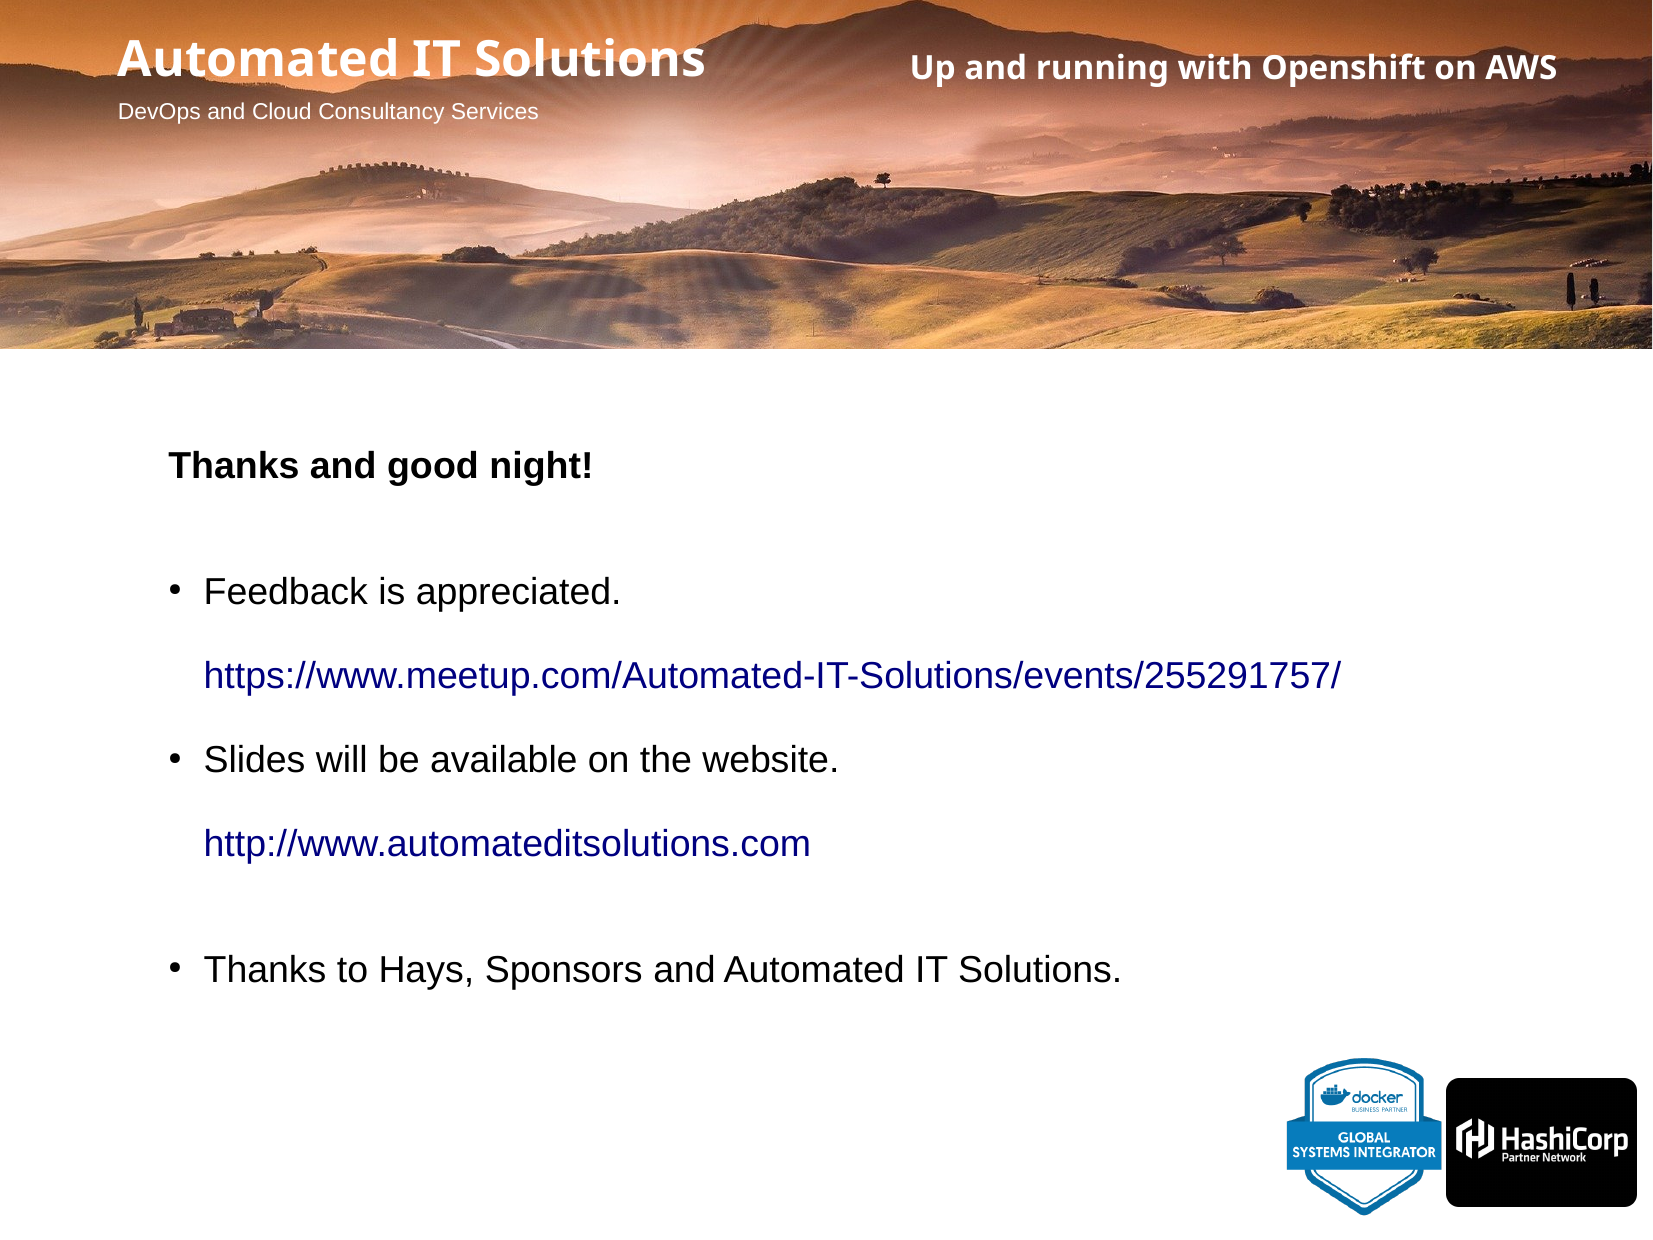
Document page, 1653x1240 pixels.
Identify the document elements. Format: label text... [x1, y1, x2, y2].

picture [0, 0, 1653, 349]
text_box [94, 413, 1607, 1240]
text_box Thanks and good night! Feedback is appreciated. https://www.meetup.com/Automated-IT-Solutions/events/255291757/ Slides will be available on the website. http://www.automateditsolutions.com Thanks to Hays, Sponsors and Automated IT Solutions. [153, 437, 1489, 1157]
text_box Up and running with Openshift on AWS [885, 46, 1582, 87]
picture [1517, 1078, 1637, 1207]
